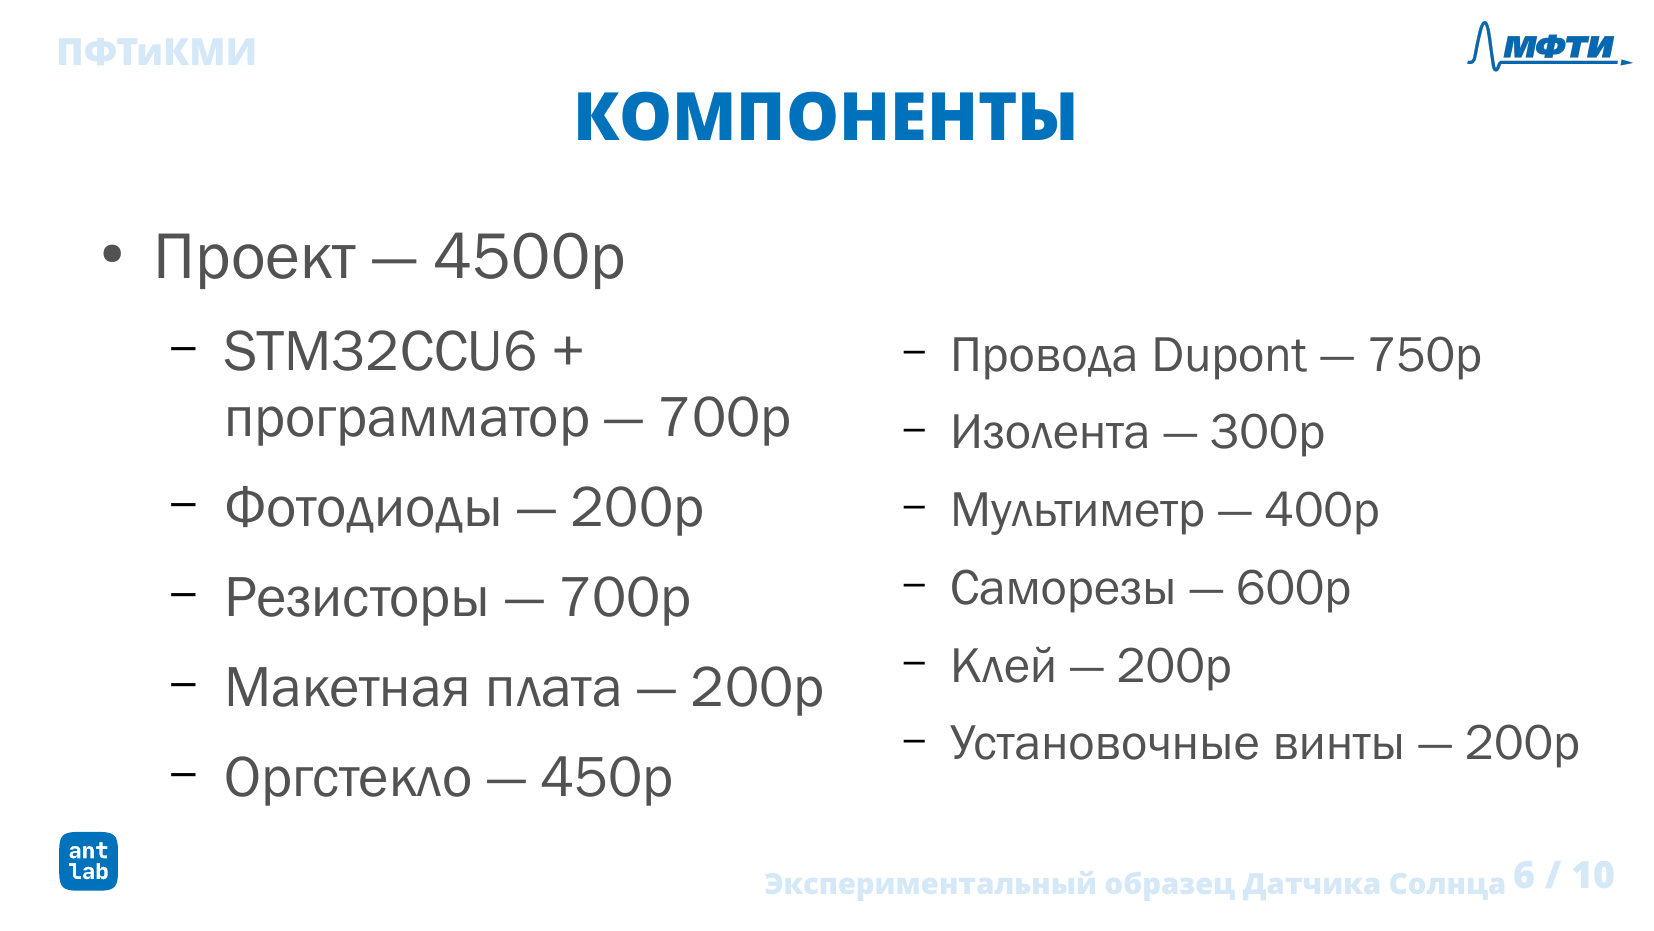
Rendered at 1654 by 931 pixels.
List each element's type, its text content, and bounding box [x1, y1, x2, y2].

text_box Экспериментальный образец Датчика Солнца [749, 856, 1577, 916]
list Проект — 4500р STM32CCU6 + программатор — 700р Фотодиоды — 200р Резисторы — 700р Макетная плата — 200р Оргстекло — 450р [82, 217, 827, 827]
list Провода Dupont — 750р Изолента — 300р Мультиметр — 400р Саморезы — 600р Клей — 200р Установочные винты — 200р [826, 324, 1595, 827]
picture [1446, 0, 1654, 93]
title КОМПОНЕНТЫ [82, 37, 1571, 193]
